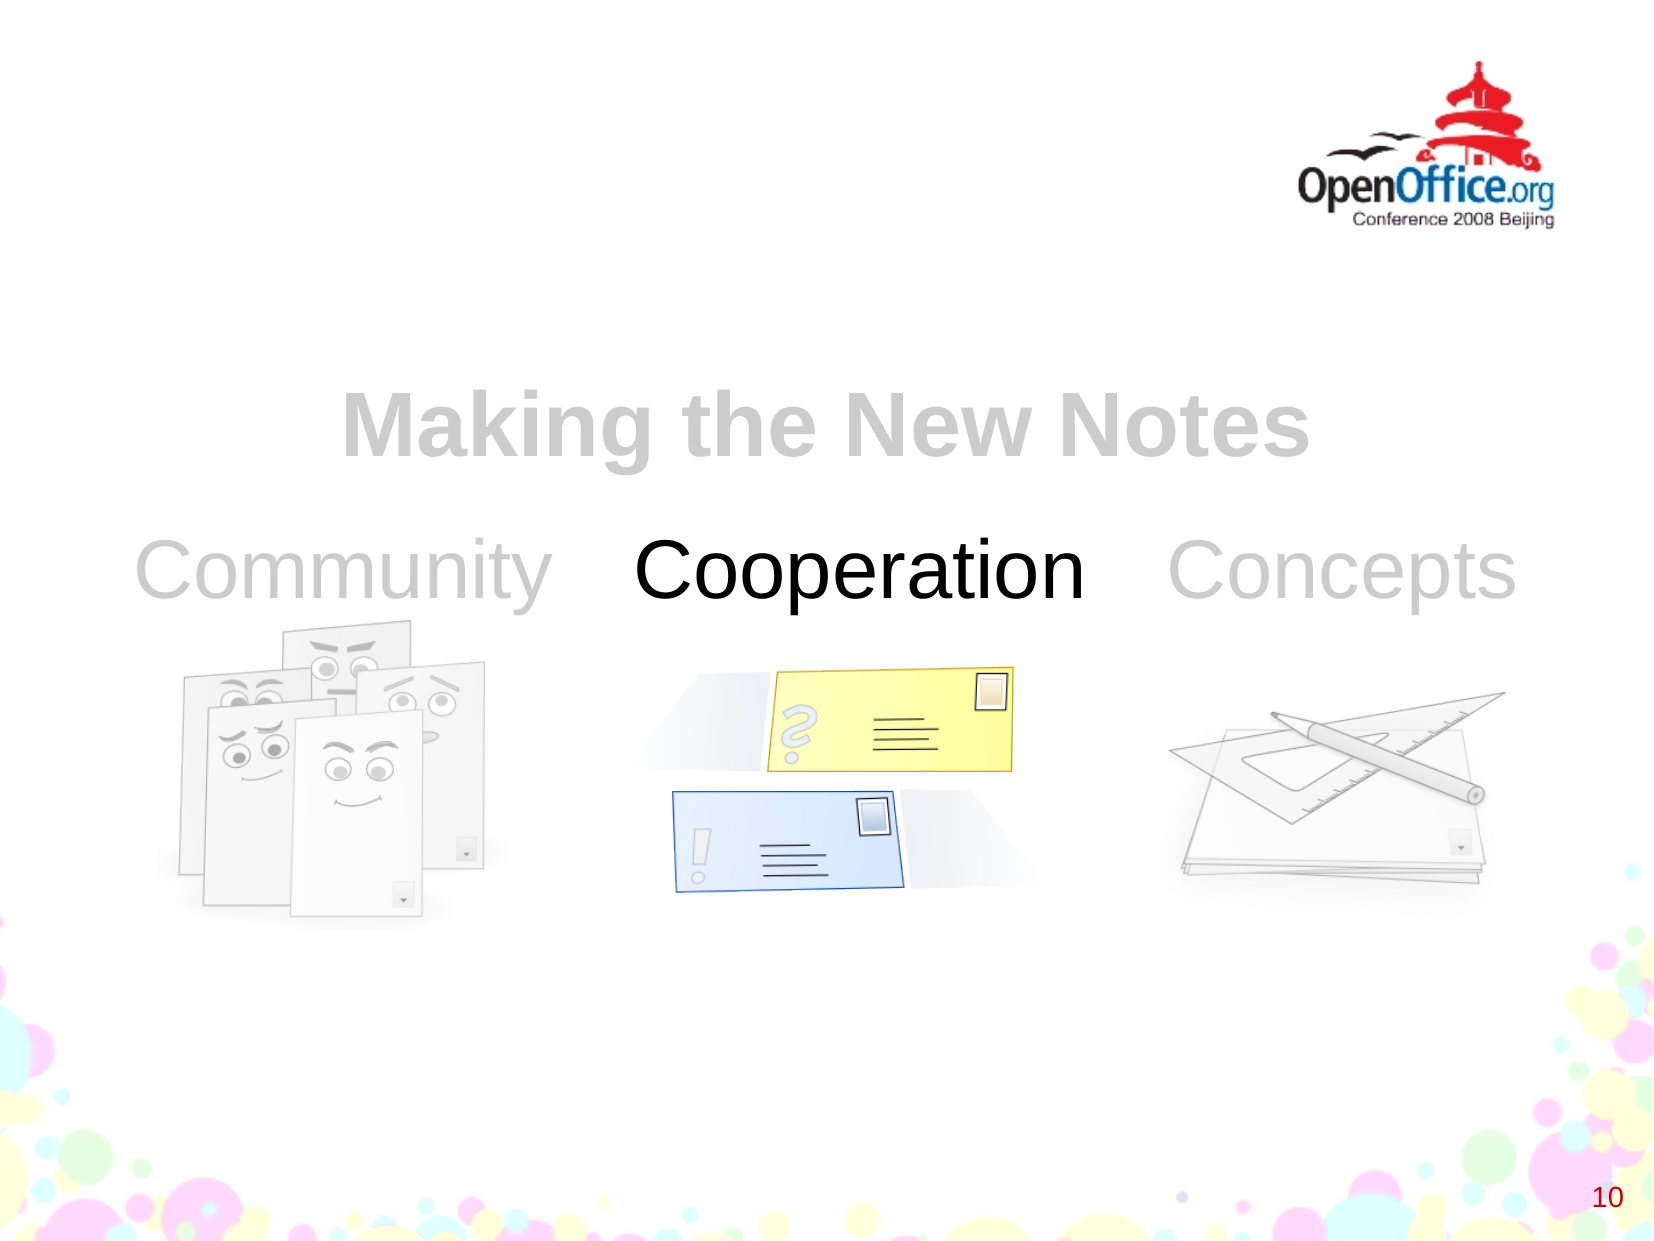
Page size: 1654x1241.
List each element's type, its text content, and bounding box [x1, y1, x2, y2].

picture [1285, 51, 1569, 250]
text_box Concepts [1160, 500, 1534, 594]
title Making the New Notes [82, 347, 1571, 450]
picture [1141, 635, 1506, 945]
text_box Cooperation [561, 500, 1160, 594]
picture [157, 620, 526, 930]
picture [624, 625, 1046, 936]
text_box Community [118, 500, 561, 594]
